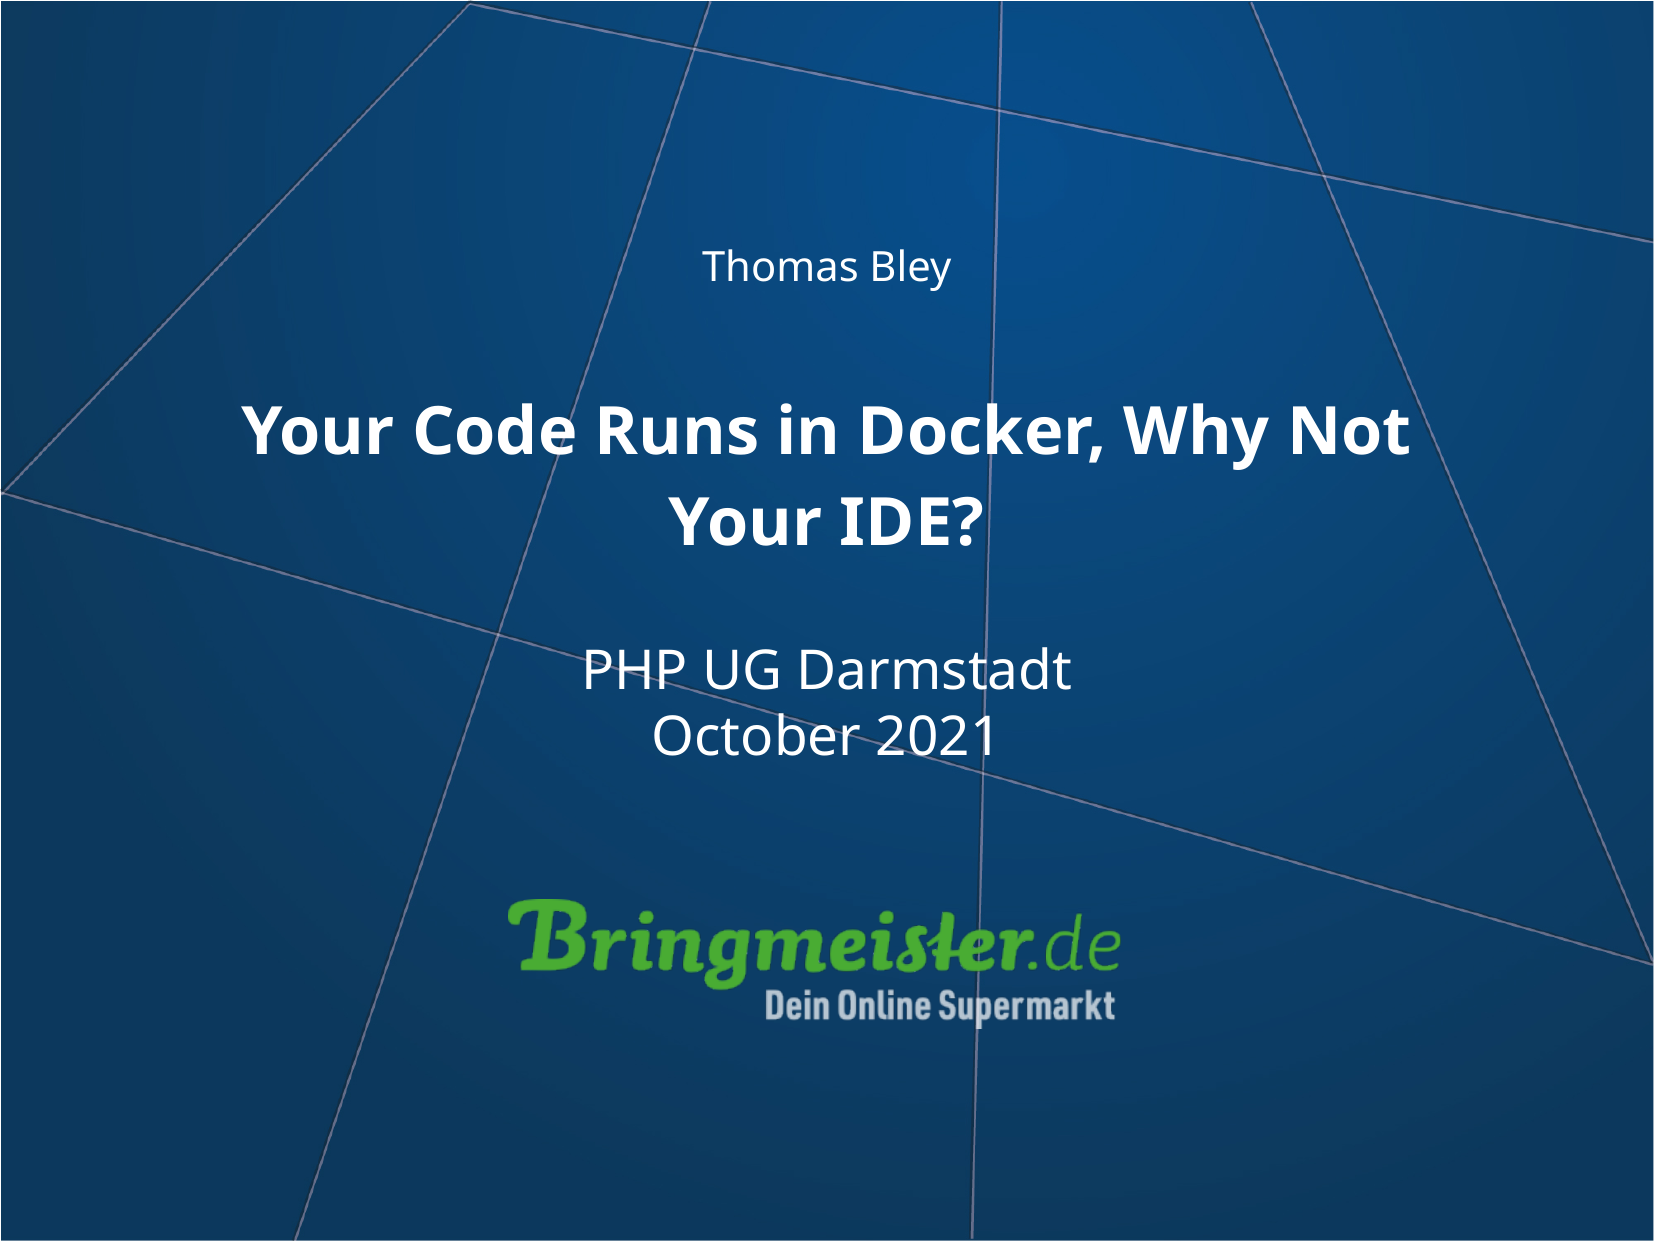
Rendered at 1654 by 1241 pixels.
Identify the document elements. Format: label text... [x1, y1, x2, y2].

title Your Code Runs in Docker, Why Not Your IDE? [209, 313, 1444, 635]
text_box Thomas Bley [539, 232, 1114, 298]
picture [0, 0, 1654, 1241]
text_box PHP UG Darmstadt October 2021 [538, 627, 1115, 774]
